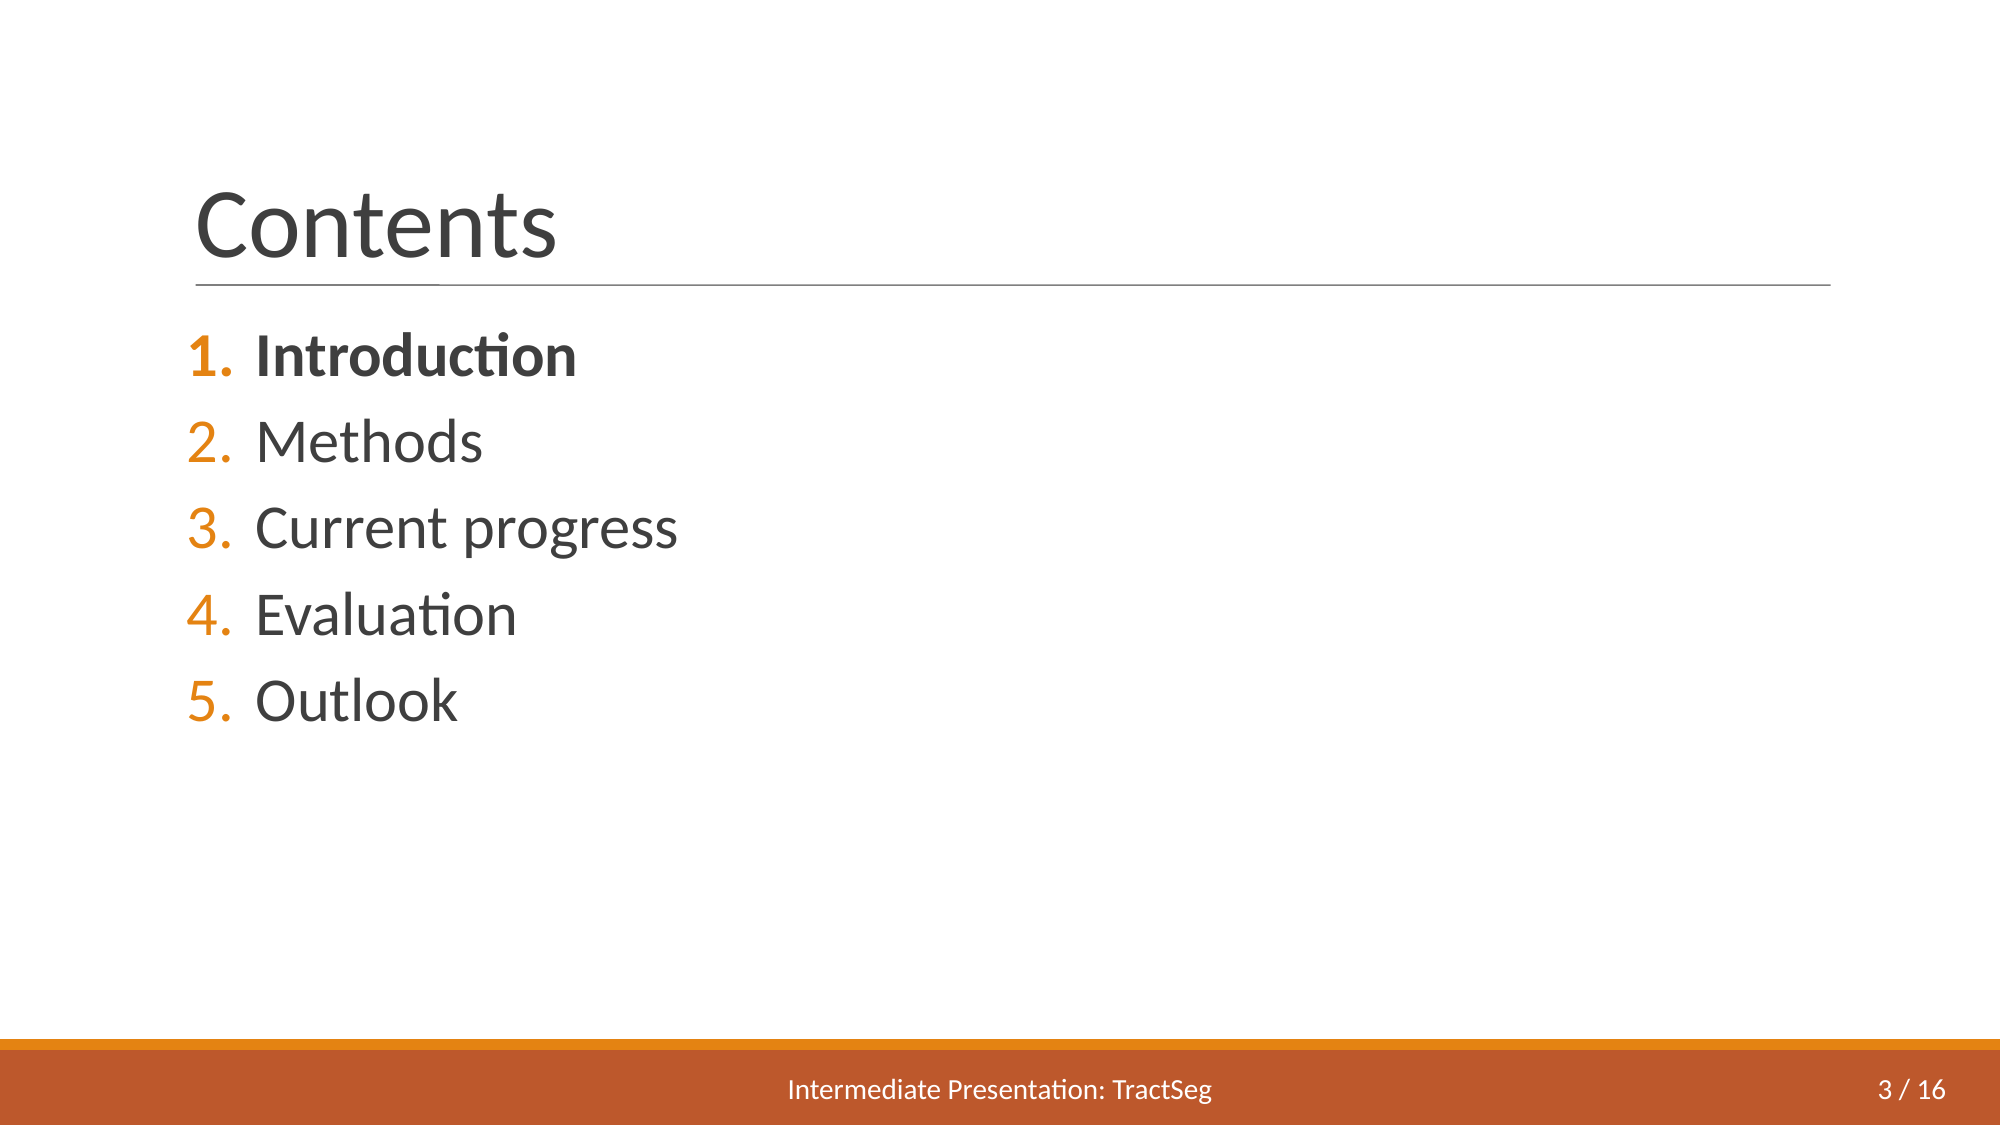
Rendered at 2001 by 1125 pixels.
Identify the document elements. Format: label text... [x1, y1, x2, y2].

slide_number Intermediate Presentation: TractSeg [552, 753, 1448, 1125]
slide_number 1 / 16 [1741, 753, 1962, 1125]
list Introduction Methods Current progress Evaluation Outlook [180, 302, 1830, 941]
title Contents [180, 47, 1830, 285]
